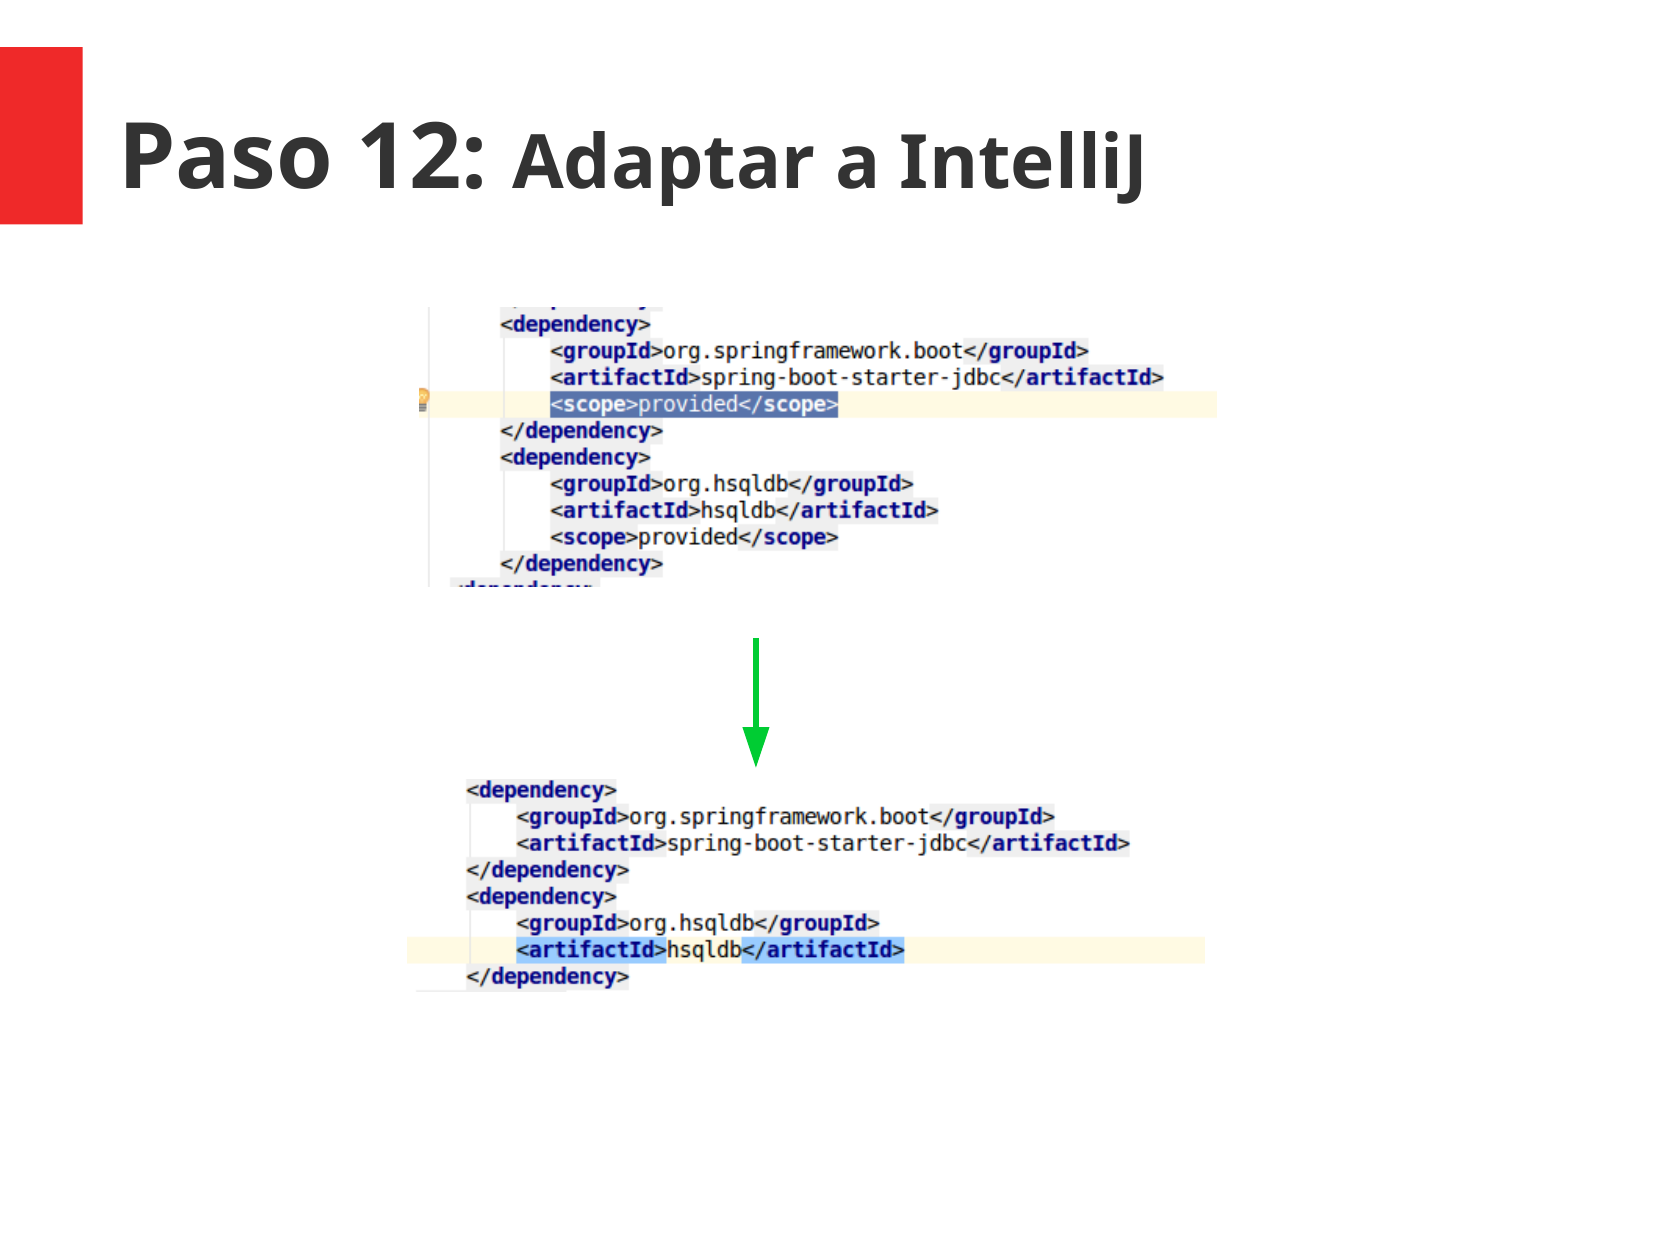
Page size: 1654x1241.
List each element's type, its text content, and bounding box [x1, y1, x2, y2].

title Paso 12: Adaptar a IntelliJ [118, 49, 1571, 257]
picture [407, 779, 1205, 992]
picture [419, 307, 1217, 587]
